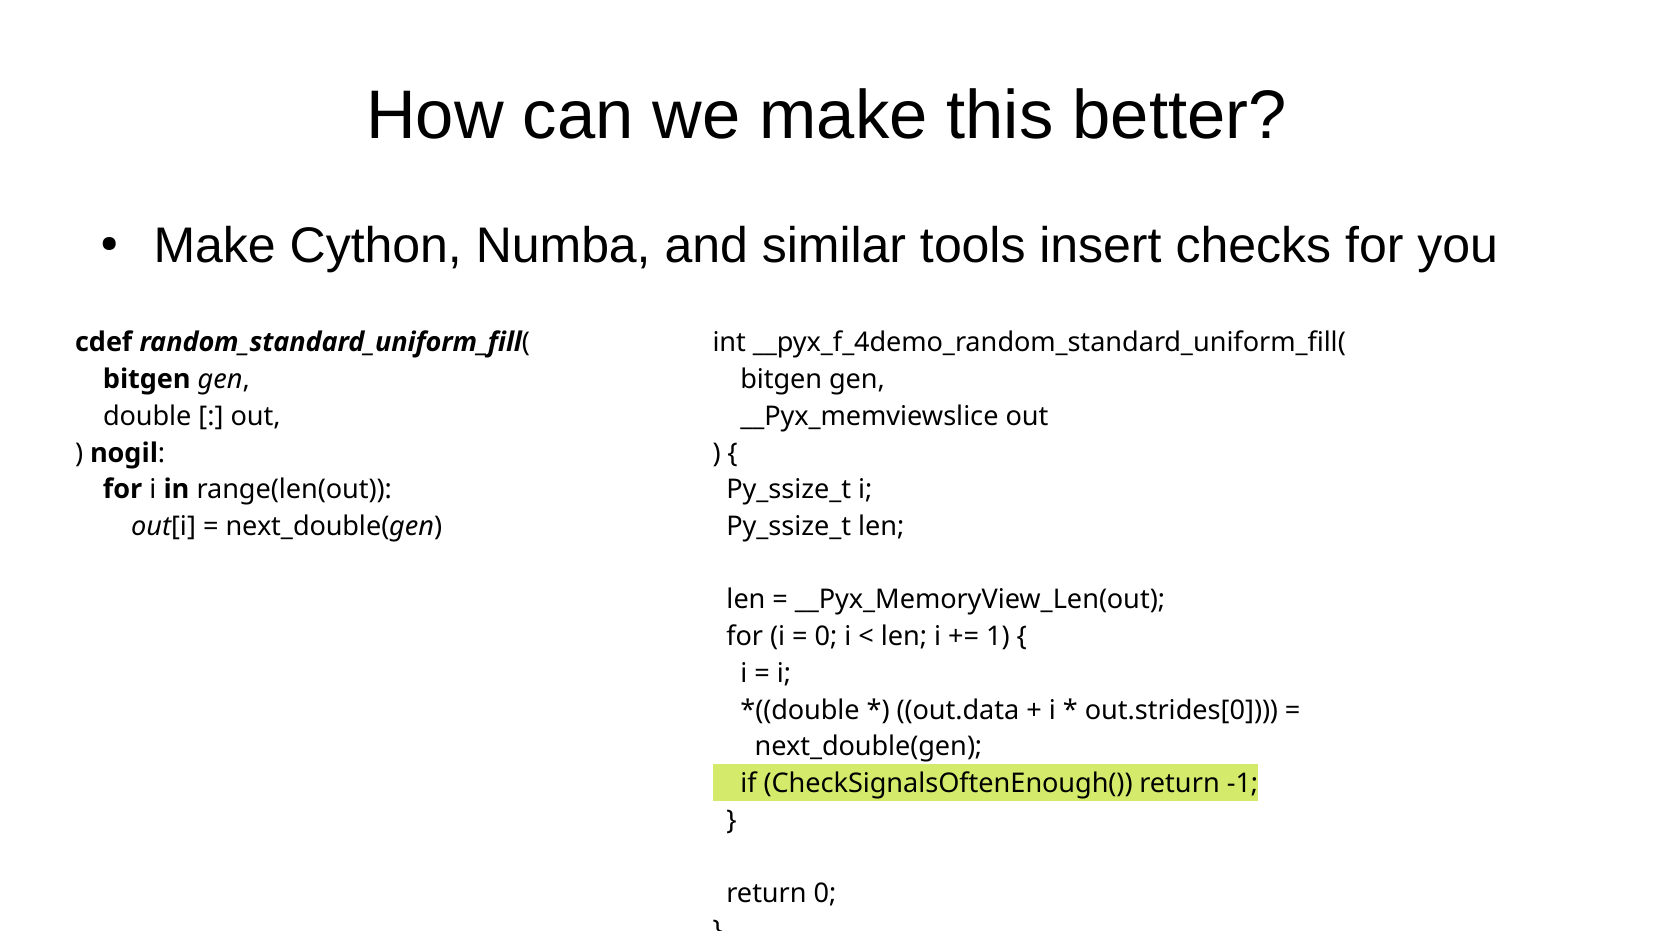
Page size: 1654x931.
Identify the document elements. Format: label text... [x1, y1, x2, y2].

list cdef random_standard_uniform_fill( bitgen gen, double [:] out, ) nogil: for i in range(len(out)): out[i] = next_double(gen) [75, 323, 712, 863]
list Make Cython, Numba, and similar tools insert checks for you [82, 217, 1571, 301]
list int __pyx_f_4demo_random_standard_uniform_fill( bitgen gen, __Pyx_memviewslice out ) { Py_ssize_t i; Py_ssize_t len; len = __Pyx_MemoryView_Len(out); for (i = 0; i < len; i += 1) { i = i; *((double *) ((out.data + i * out.strides[0]))) = next_double(gen); if (CheckSignalsOftenEnough()) return -1; } return 0; } [712, 323, 1654, 931]
title How can we make this better? [82, 37, 1571, 193]
